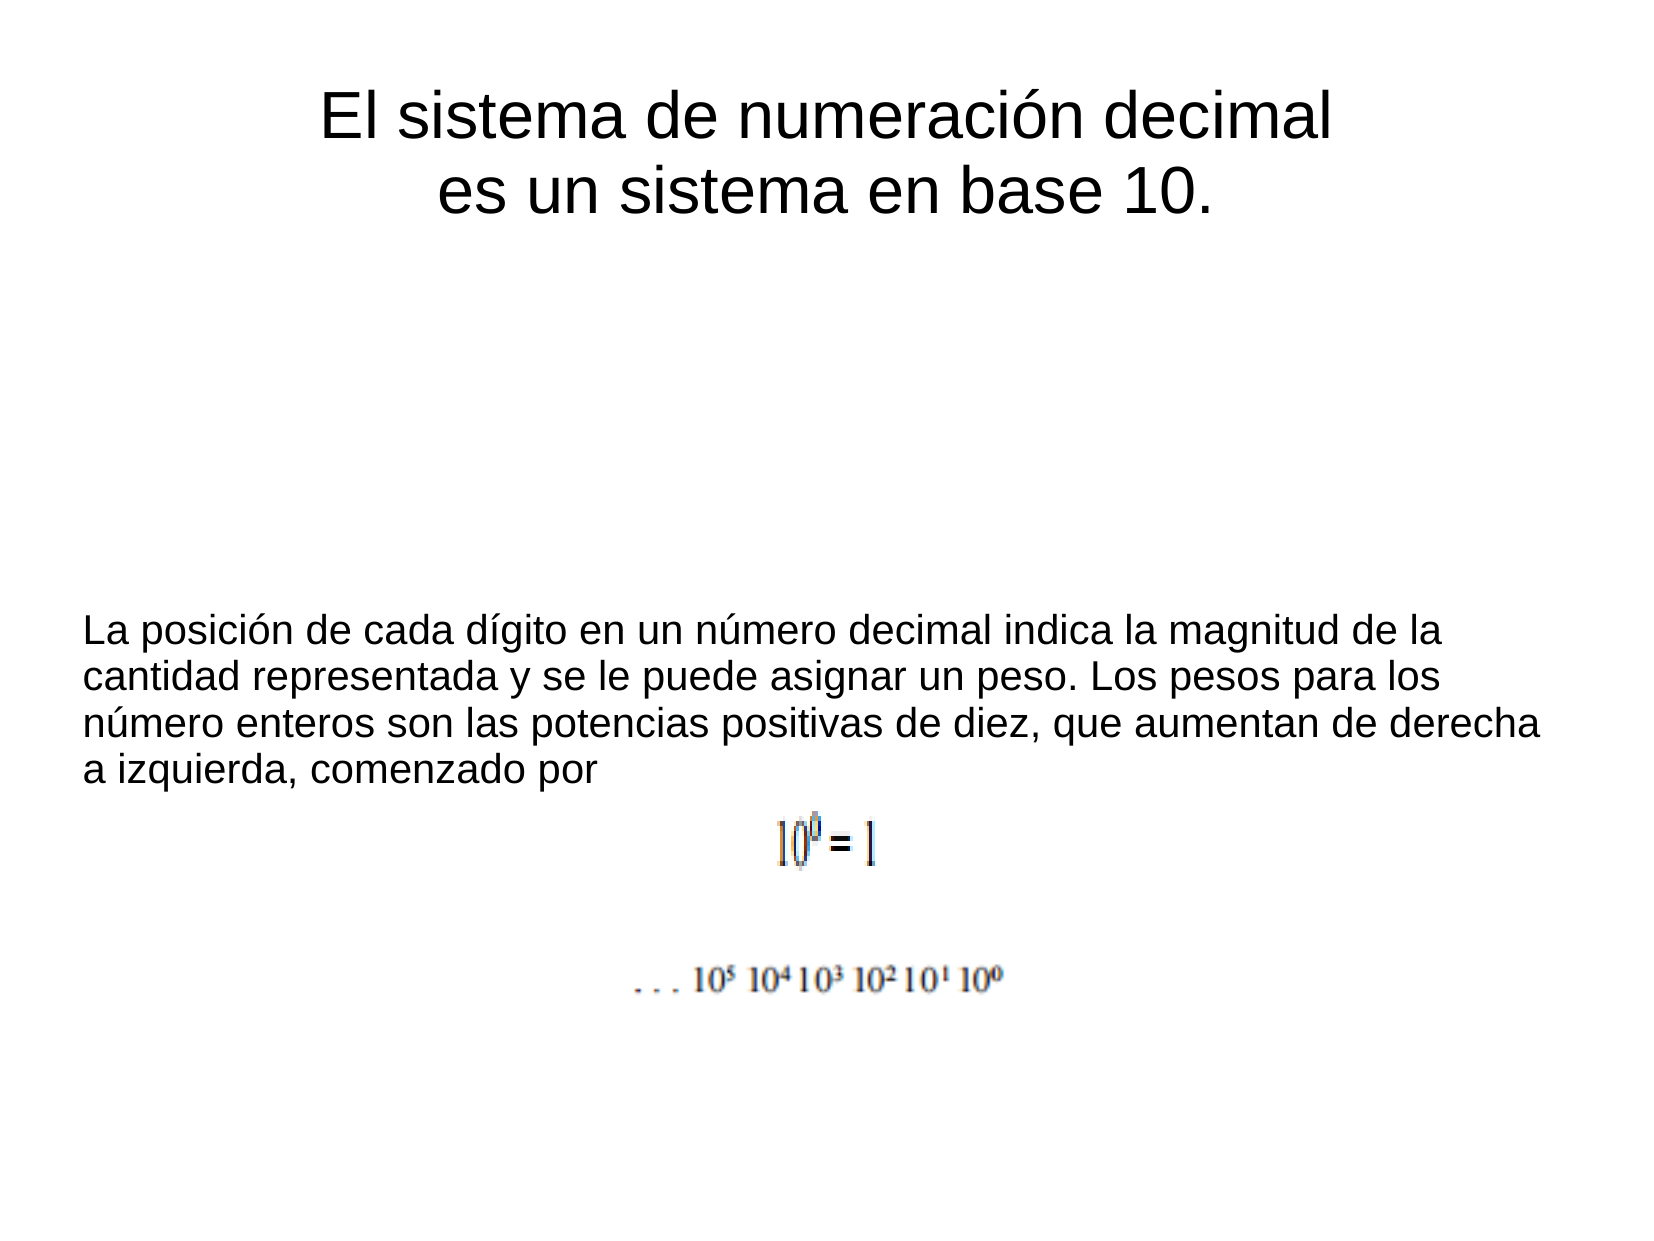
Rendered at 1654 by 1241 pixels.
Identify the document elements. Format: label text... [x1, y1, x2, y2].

picture [767, 797, 886, 886]
subtitle La posición de cada dígito en un número decimal indica la magnitud de la cantidad representada y se le puede asignar un peso. Los pesos para los número enteros son las potencias positivas de diez, que aumentan de derecha a izquierda, comenzado por [82, 290, 1571, 1109]
picture [590, 944, 1034, 1017]
title El sistema de numeración decimal es un sistema en base 10. [82, 49, 1571, 257]
